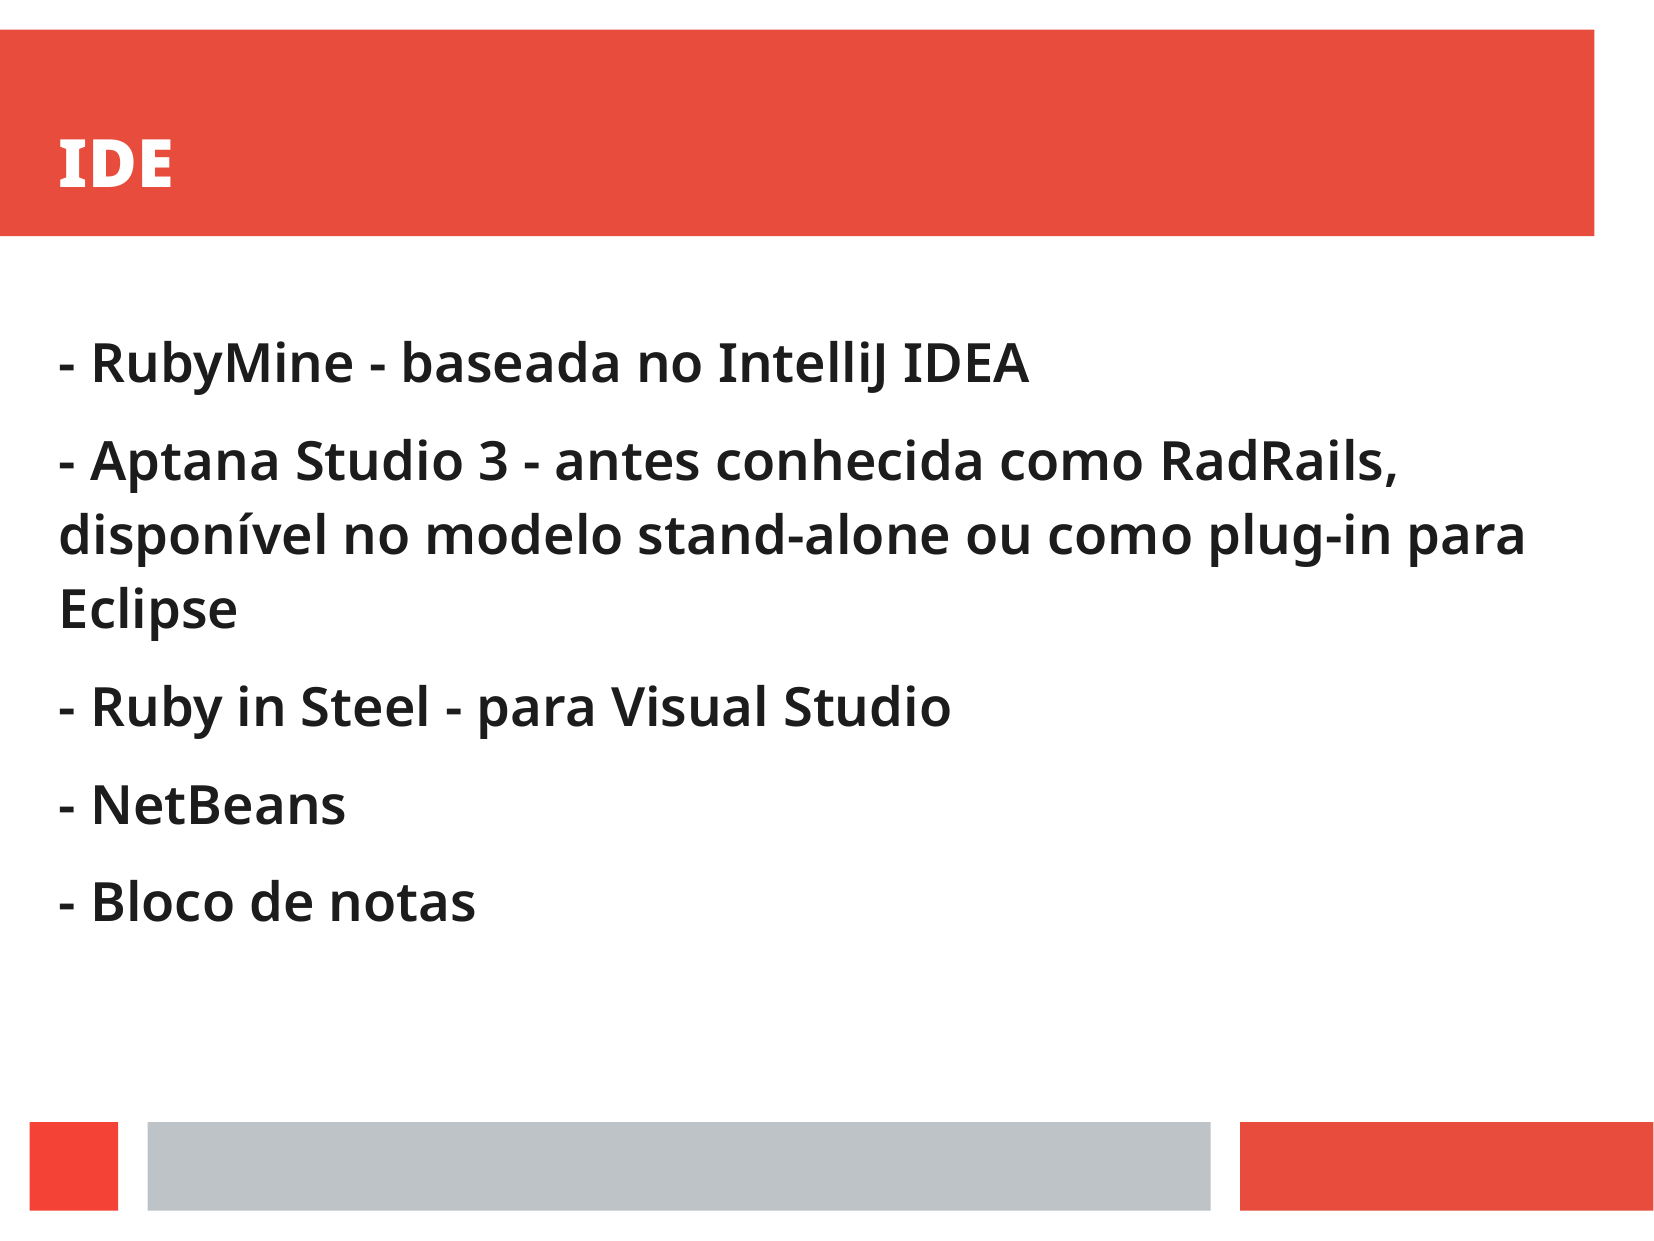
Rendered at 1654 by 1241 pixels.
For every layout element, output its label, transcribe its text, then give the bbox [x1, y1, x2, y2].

title IDE [59, 59, 1595, 207]
list ‑ RubyMine - baseada no IntelliJ IDEA - Aptana Studio 3 - antes conhecida como RadRails, disponível no modelo stand-alone ou como plug-in para Eclipse - Ruby in Steel - para Visual Studio - NetBeans - Bloco de notas [59, 324, 1565, 1093]
